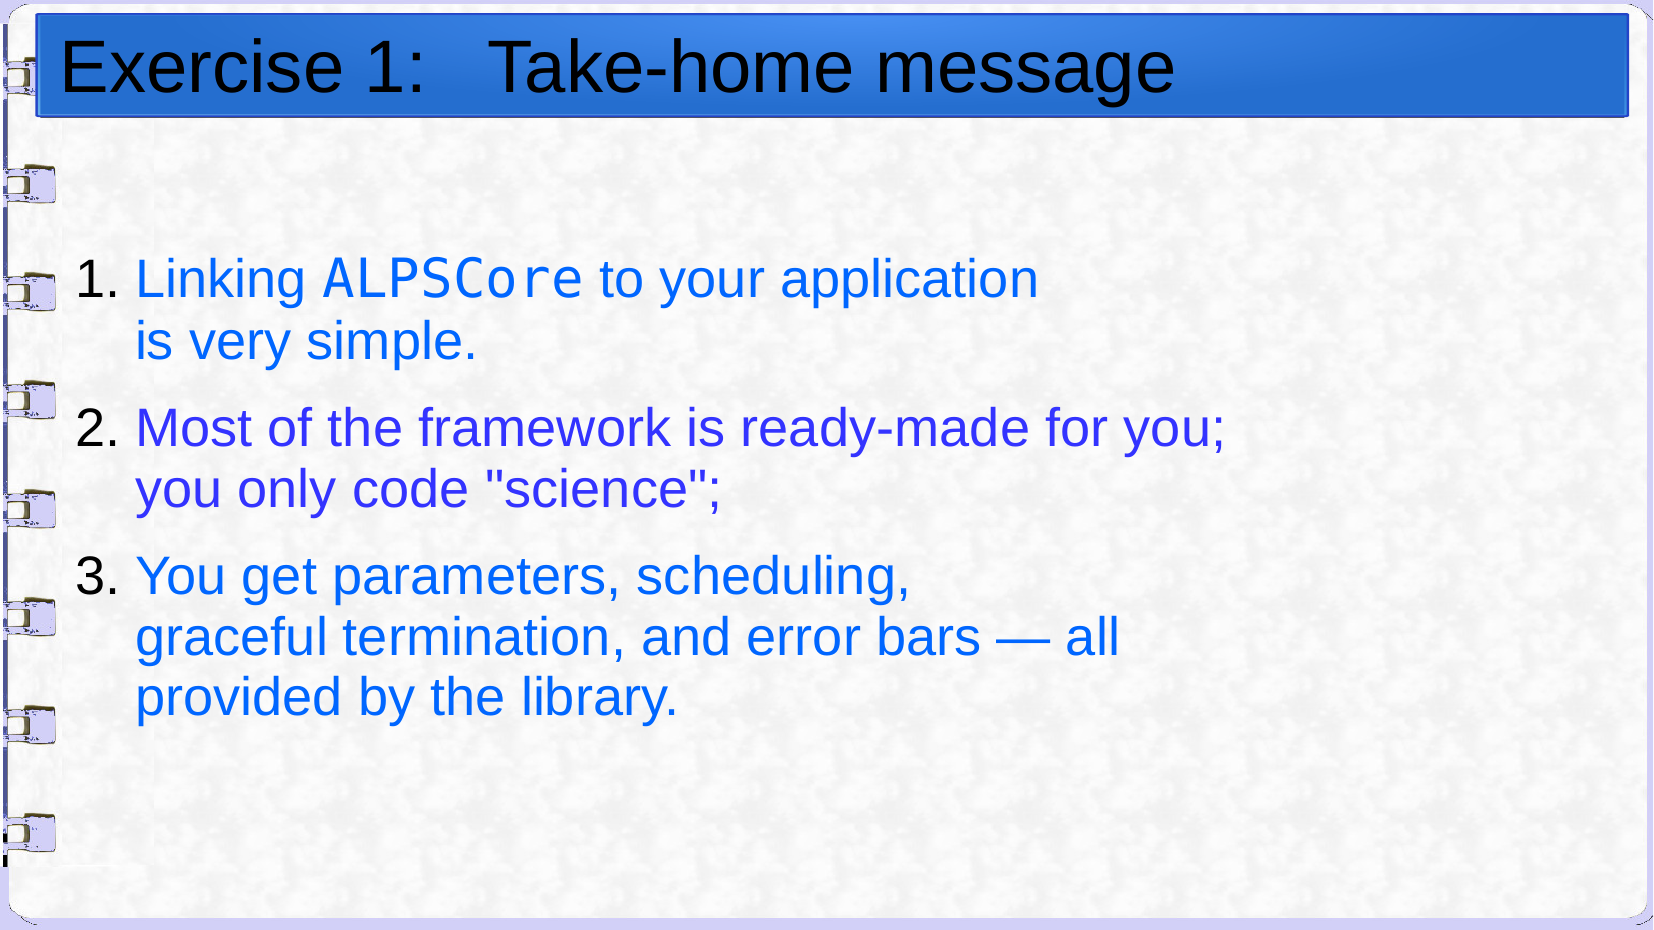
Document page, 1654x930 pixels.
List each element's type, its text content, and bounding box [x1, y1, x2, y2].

title Exercise 1: Take-home message [59, 13, 1620, 120]
picture [0, 0, 1654, 930]
subtitle Linking ALPSCore to your application is very simple. Most of the framework is ready-made for you; you only code "science"; You get parameters, scheduling, graceful termination, and error bars — all provided by the library. [75, 150, 1248, 825]
